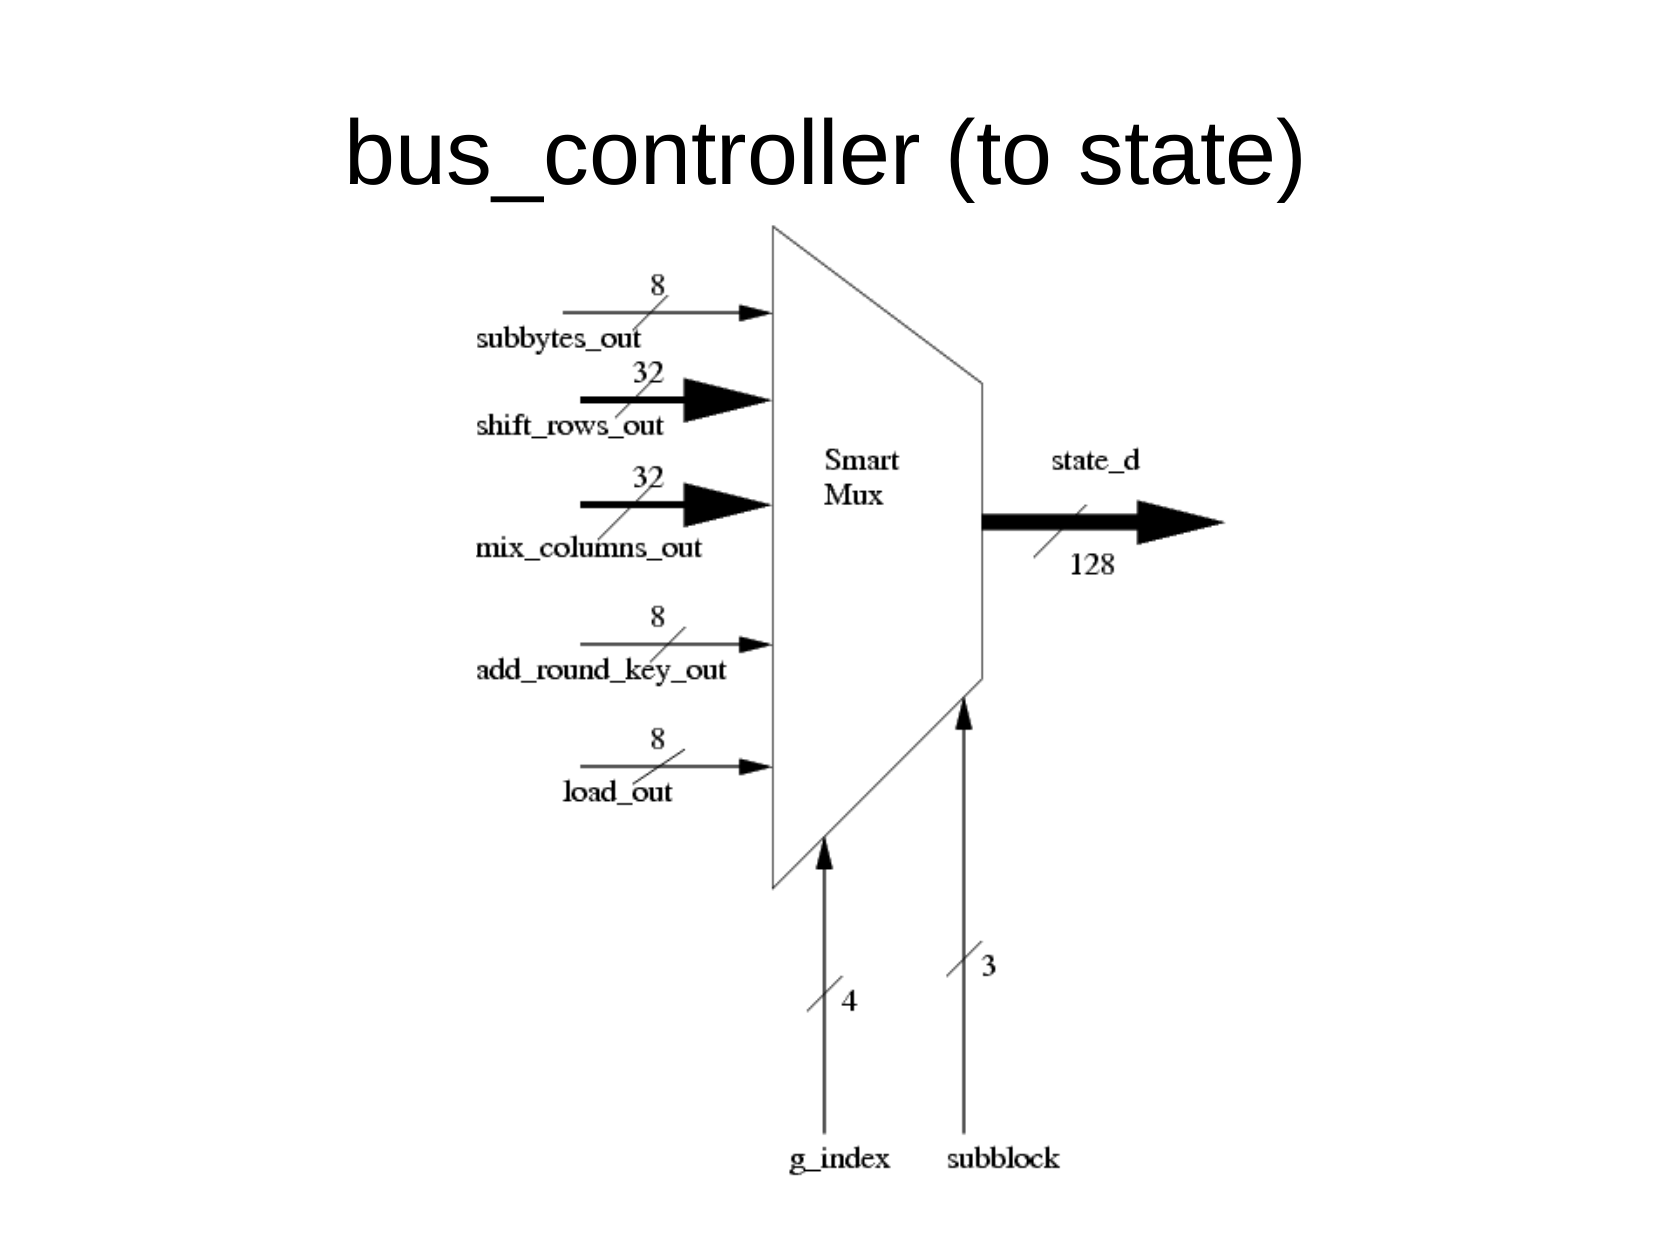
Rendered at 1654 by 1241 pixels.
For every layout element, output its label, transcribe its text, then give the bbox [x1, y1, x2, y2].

picture [476, 224, 1238, 1177]
title bus_controller (to state) [82, 56, 1571, 250]
